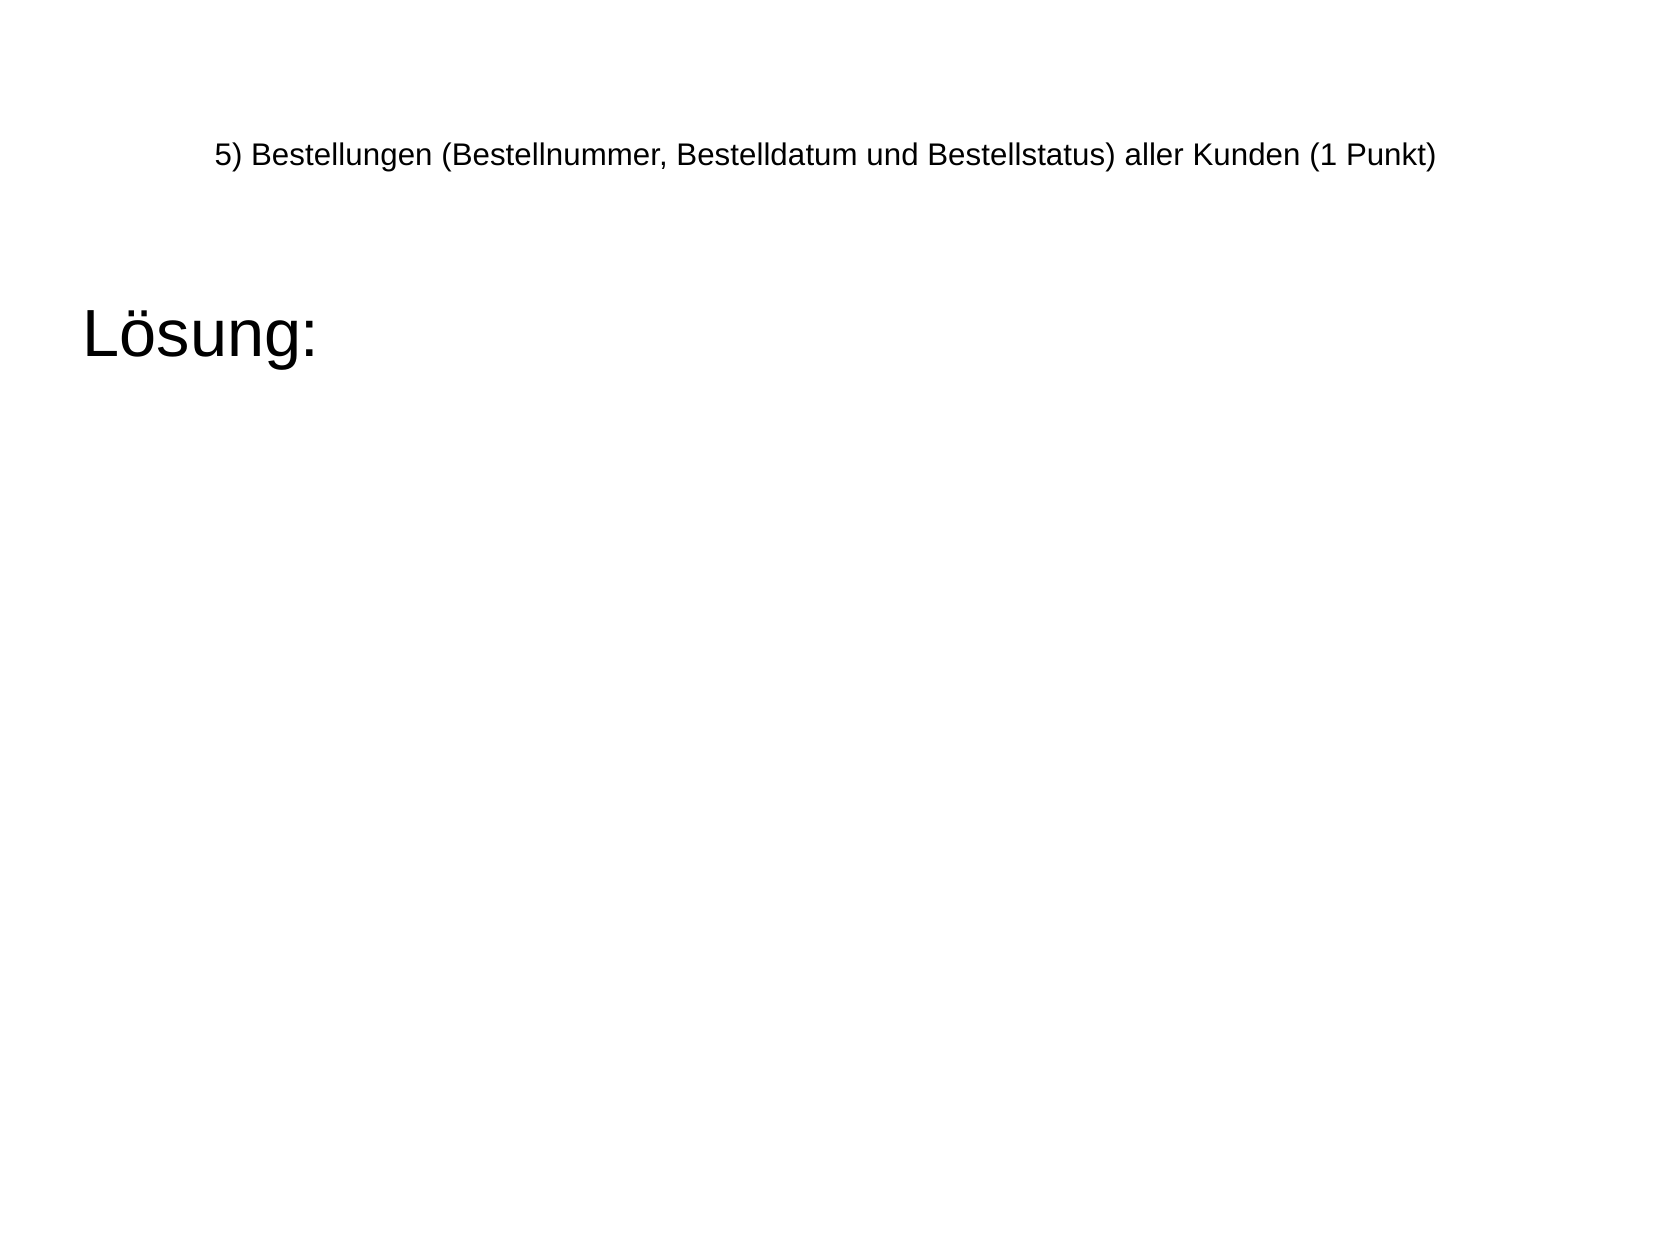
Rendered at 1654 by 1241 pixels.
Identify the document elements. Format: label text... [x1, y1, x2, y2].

list Lösung: [82, 290, 1571, 1109]
title 5) Bestellungen (Bestellnummer, Bestelldatum und Bestellstatus) aller Kunden (1 Punkt) [82, 49, 1571, 257]
